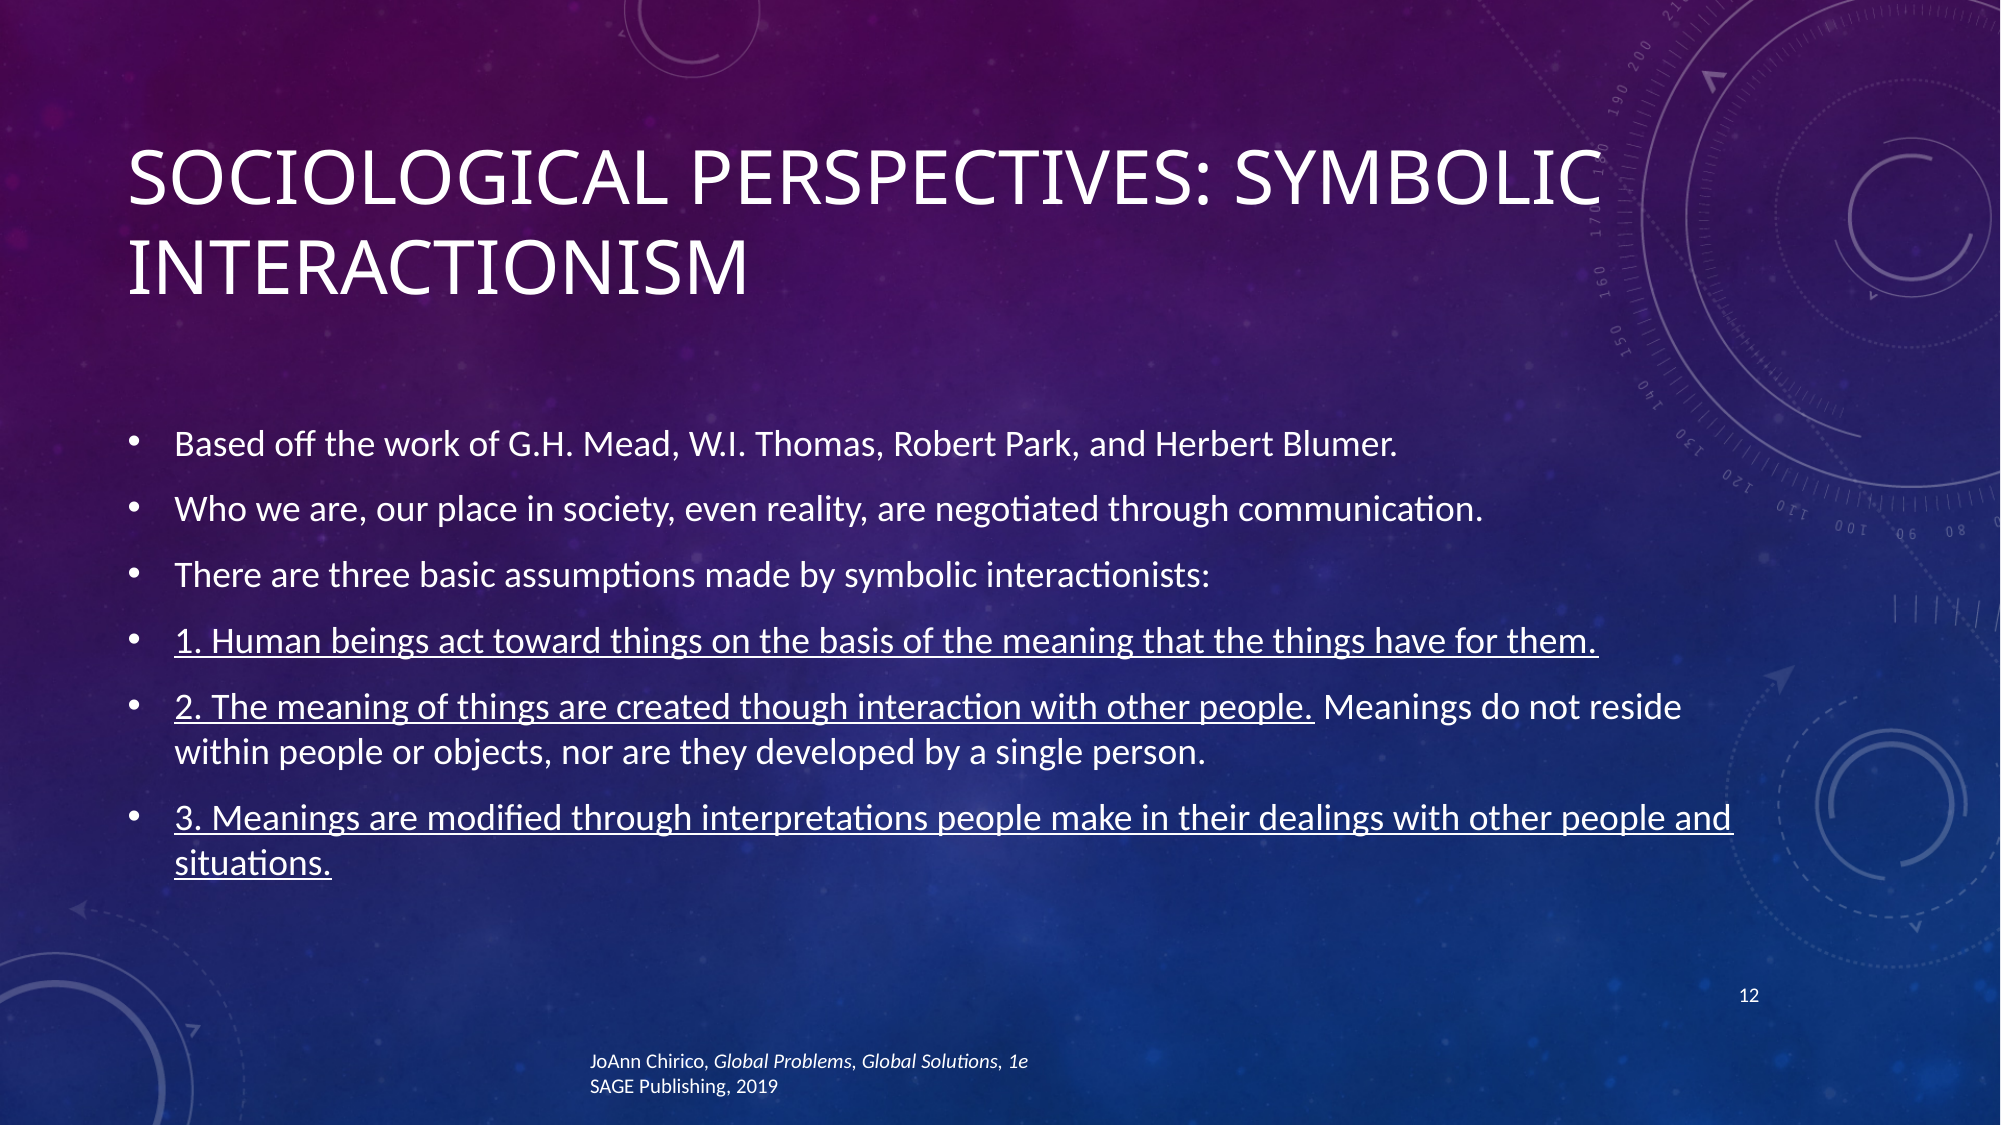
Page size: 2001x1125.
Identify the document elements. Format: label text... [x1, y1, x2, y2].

slide_number <number> [1684, 963, 1775, 1025]
footer JoAnn Chirico, Global Problems, Global Solutions, 1e SAGE Publishing, 2019 [575, 1042, 1425, 1103]
title Sociological Perspectives: Symbolic Interactionism [112, 99, 1775, 339]
list Based off the work of G.H. Mead, W.I. Thomas, Robert Park, and Herbert Blumer. Who we are, our place in society, even reality, are negotiated through communication. There are three basic assumptions made by symbolic interactionists: 1. Human beings act toward things on the basis of the meaning that the things have for them. 2. The meaning of things are created though interaction with other people. Meanings do not reside within people or objects, nor are they developed by a single person. 3. Meanings are modified through interpretations people make in their dealings with other people and situations. [112, 351, 1775, 950]
picture [0, 0, 2001, 1125]
